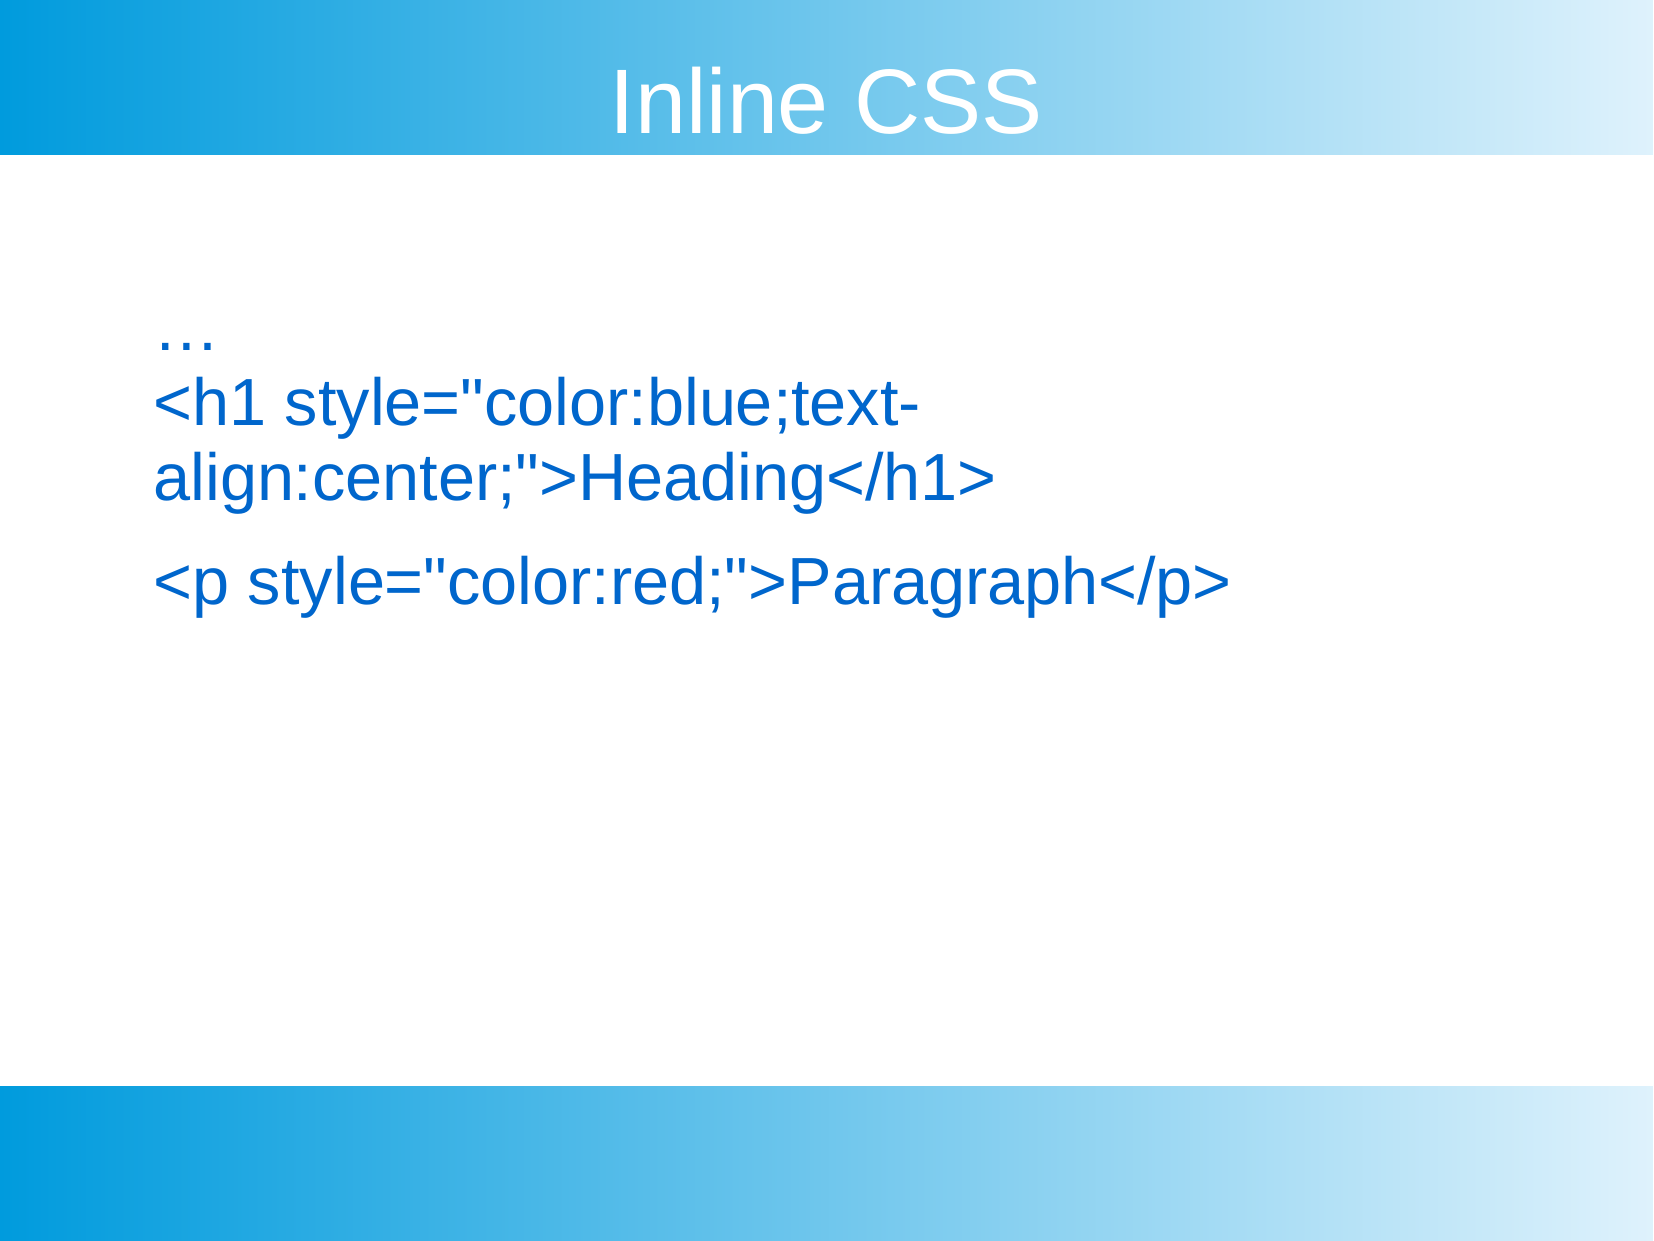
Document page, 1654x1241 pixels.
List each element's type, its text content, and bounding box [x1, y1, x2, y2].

title Inline CSS [82, 49, 1571, 155]
list … <h1 style="color:blue;text-align:center;">Heading</h1> <p style="color:red;">Paragraph</p> [82, 290, 1571, 1010]
